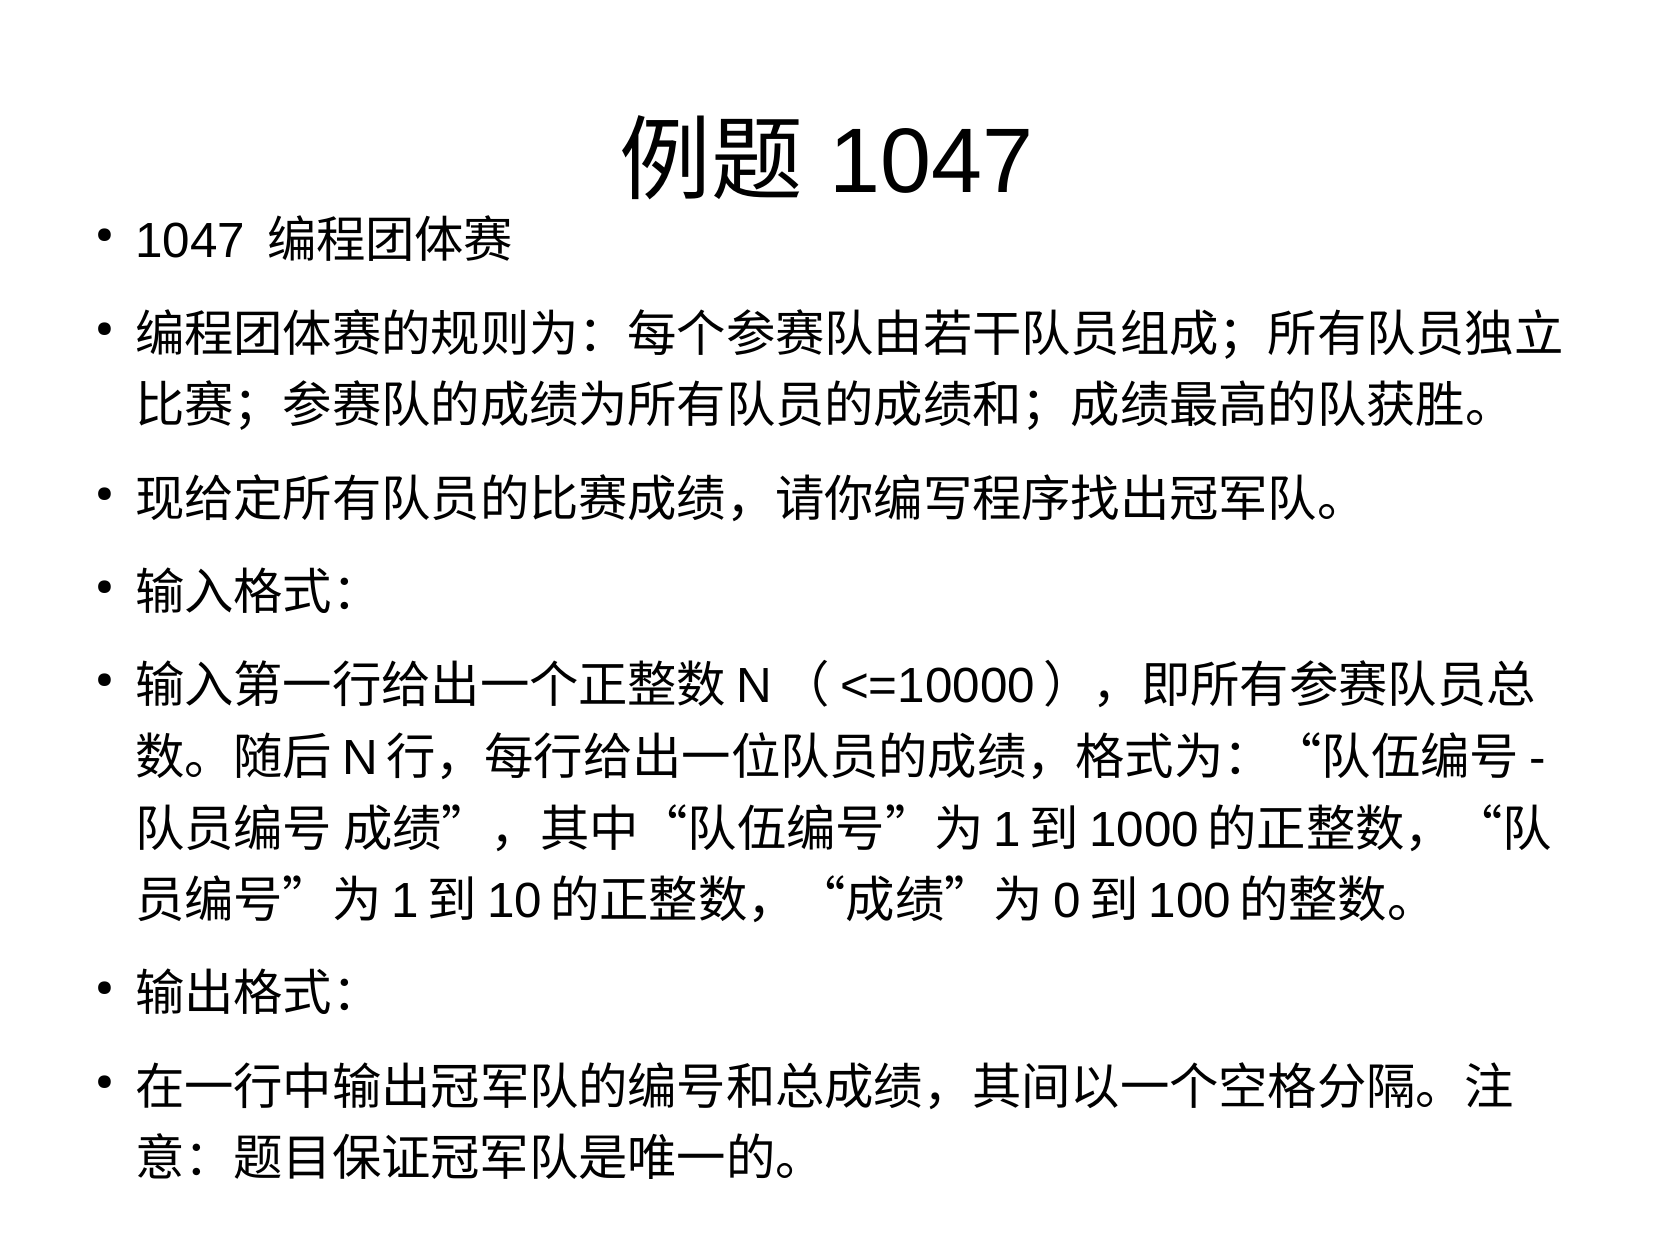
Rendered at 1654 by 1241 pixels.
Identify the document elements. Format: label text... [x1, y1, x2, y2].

title 例题1047 [82, 49, 1571, 200]
list 1047 编程团体赛 编程团体赛的规则为：每个参赛队由若干队员组成；所有队员独立比赛；参赛队的成绩为所有队员的成绩和；成绩最高的队获胜。 现给定所有队员的比赛成绩，请你编写程序找出冠军队。 输入格式： 输入第一行给出一个正整数N（<=10000），即所有参赛队员总数。随后N行，每行给出一位队员的成绩，格式为：“队伍编号-队员编号 成绩”，其中“队伍编号”为1到1000的正整数，“队员编号”为1到10的正整数，“成绩”为0到100的整数。 输出格式： 在一行中输出冠军队的编号和总成绩，其间以一个空格分隔。注意：题目保证冠军队是唯一的。 [82, 200, 1571, 1205]
